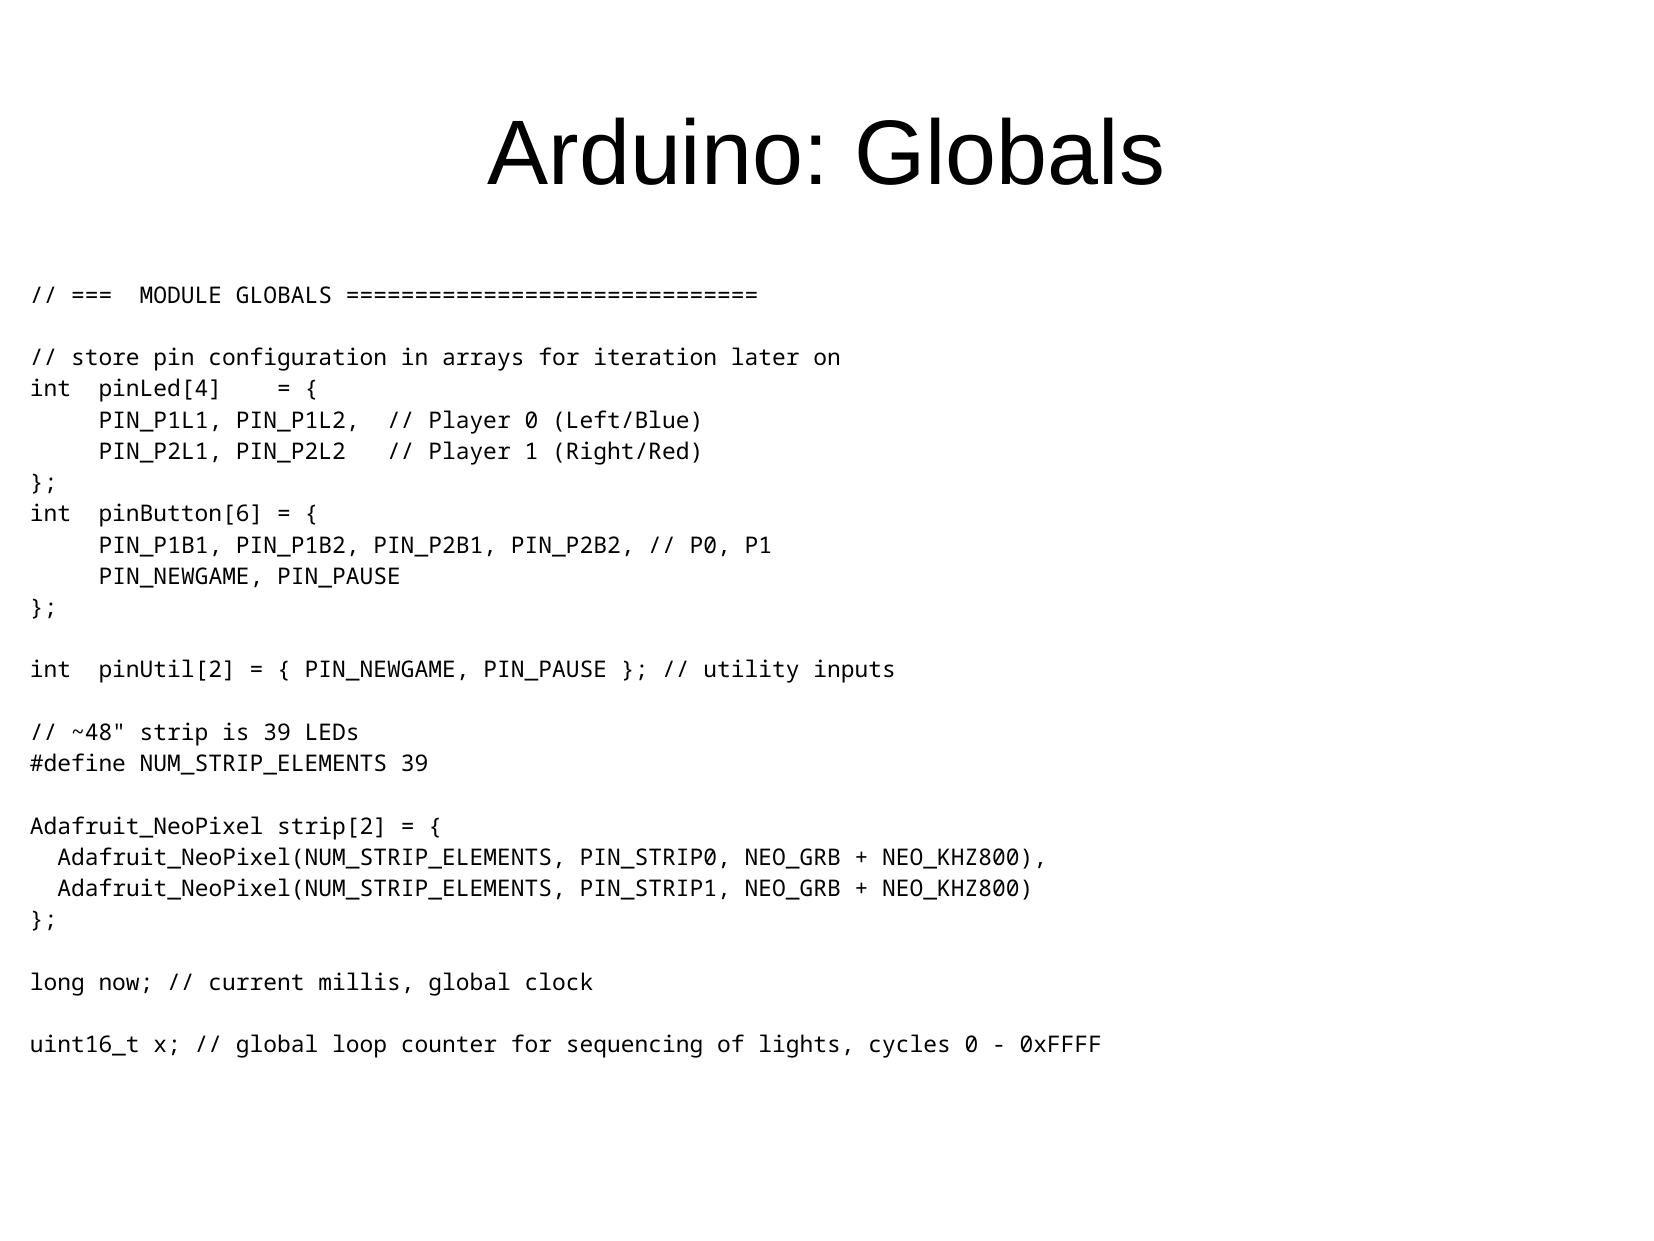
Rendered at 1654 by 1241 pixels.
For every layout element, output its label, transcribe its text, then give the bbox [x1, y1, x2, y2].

text_box // === MODULE GLOBALS ============================== // store pin configuration in arrays for iteration later on int pinLed[4] = { PIN_P1L1, PIN_P1L2, // Player 0 (Left/Blue) PIN_P2L1, PIN_P2L2 // Player 1 (Right/Red) }; int pinButton[6] = { PIN_P1B1, PIN_P1B2, PIN_P2B1, PIN_P2B2, // P0, P1 PIN_NEWGAME, PIN_PAUSE }; int pinUtil[2] = { PIN_NEWGAME, PIN_PAUSE }; // utility inputs // ~48" strip is 39 LEDs #define NUM_STRIP_ELEMENTS 39 Adafruit_NeoPixel strip[2] = { Adafruit_NeoPixel(NUM_STRIP_ELEMENTS, PIN_STRIP0, NEO_GRB + NEO_KHZ800), Adafruit_NeoPixel(NUM_STRIP_ELEMENTS, PIN_STRIP1, NEO_GRB + NEO_KHZ800) }; long now; // current millis, global clock uint16_t x; // global loop counter for sequencing of lights, cycles 0 - 0xFFFF [15, 240, 1624, 1031]
title Arduino: Globals [82, 49, 1571, 240]
